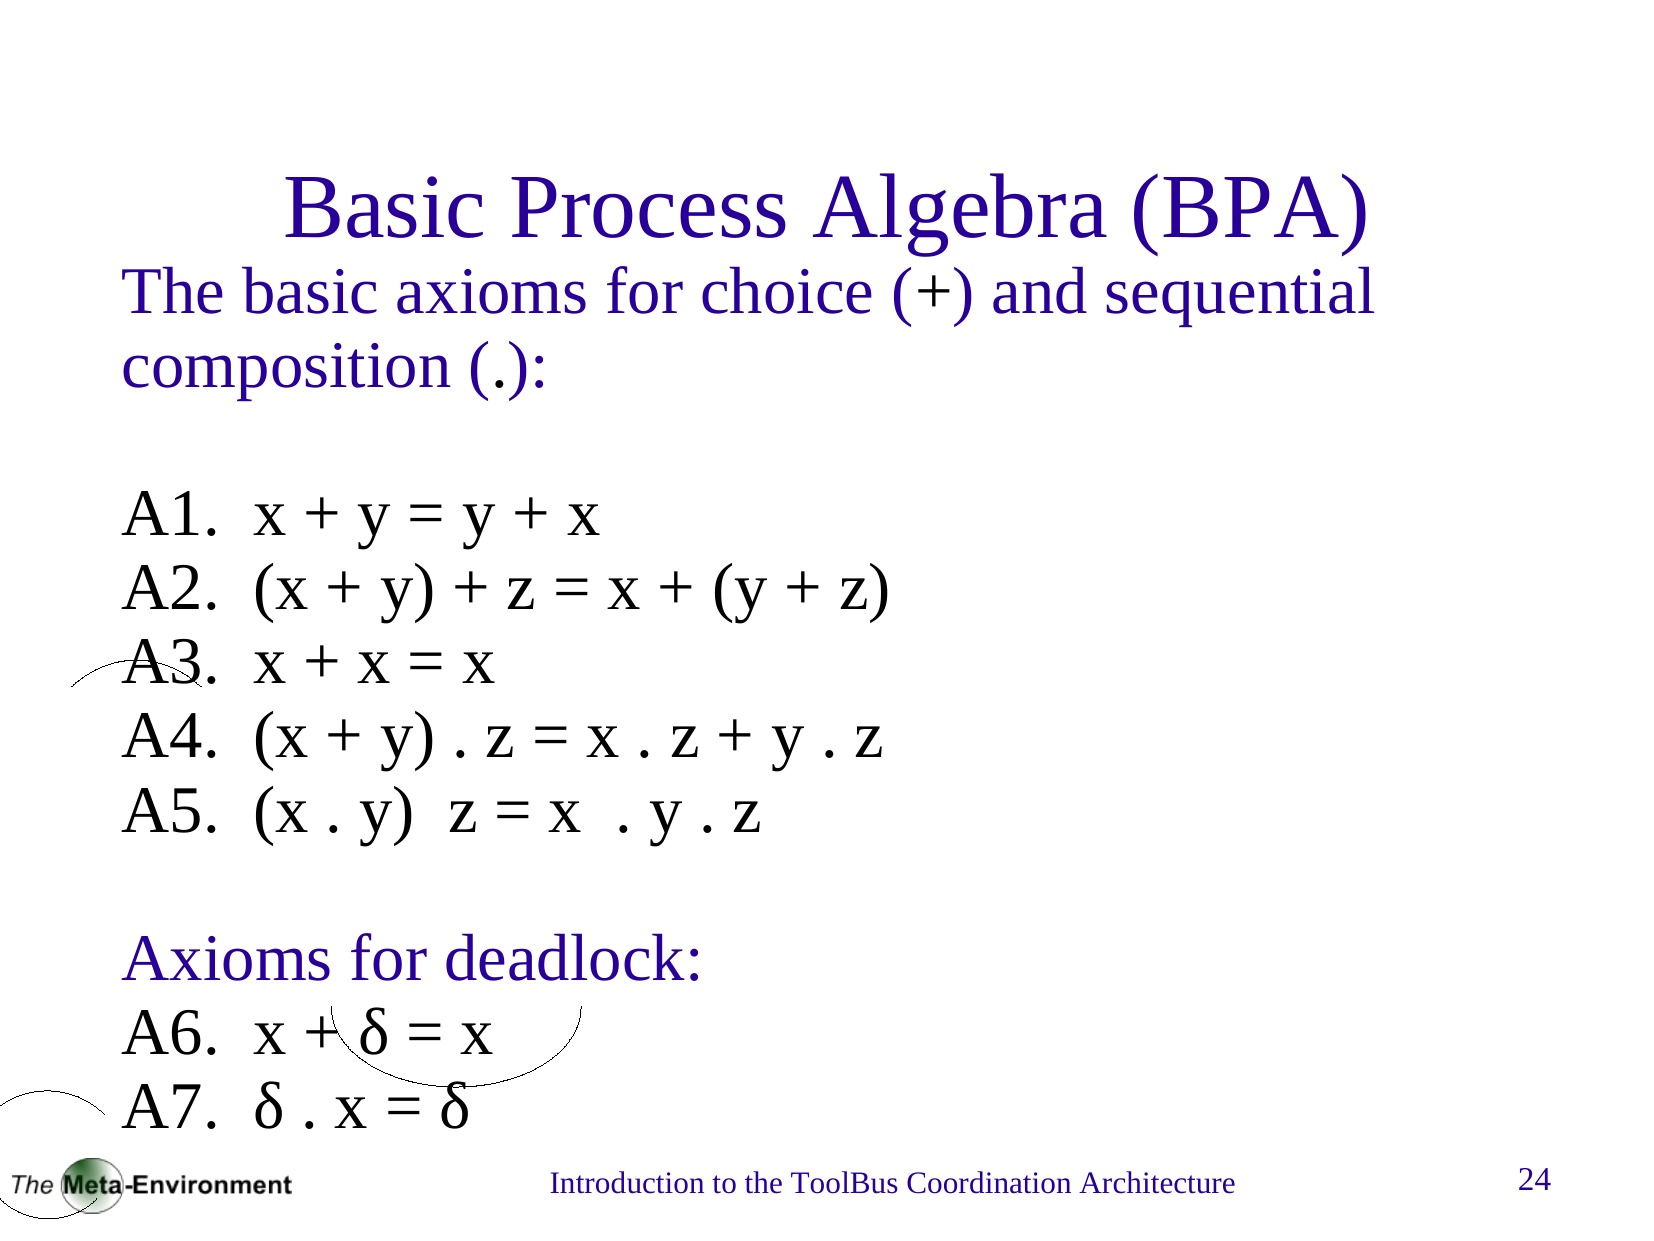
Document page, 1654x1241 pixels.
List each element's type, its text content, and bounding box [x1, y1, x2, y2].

picture [12, 1158, 121, 1214]
subtitle The basic axioms for choice (+) and sequential composition (.): A1. x + y = y + x A2. (x + y) + z = x + (y + z) A3. x + x = x A4. (x + y) . z = x . z + y . z A5. (x . y) z = x . y . z Axioms for deadlock: A6. x + δ = x A7. δ . x = δ [121, 254, 1534, 1217]
title Basic Process Algebra (BPA) [121, 102, 1534, 254]
